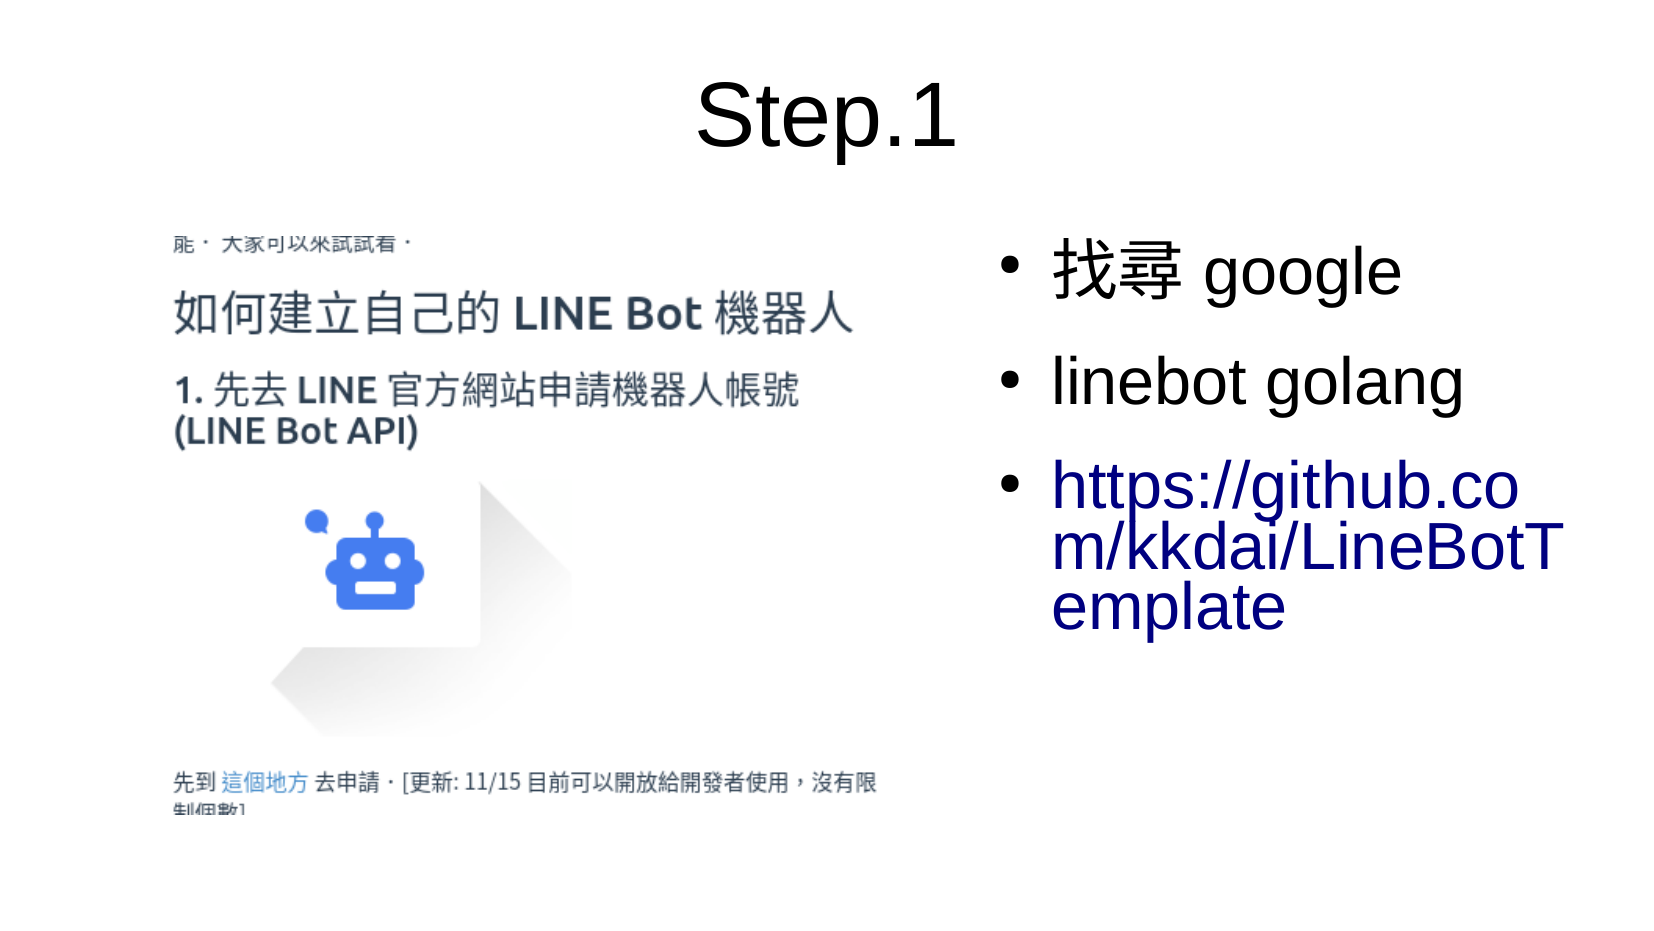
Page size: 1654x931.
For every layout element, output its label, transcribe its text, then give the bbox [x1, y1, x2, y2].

list 找尋google linebot golang https://github.com/kkdai/LineBotTemplate [980, 217, 1571, 758]
picture [141, 236, 905, 815]
title Step.1 [82, 37, 1571, 193]
